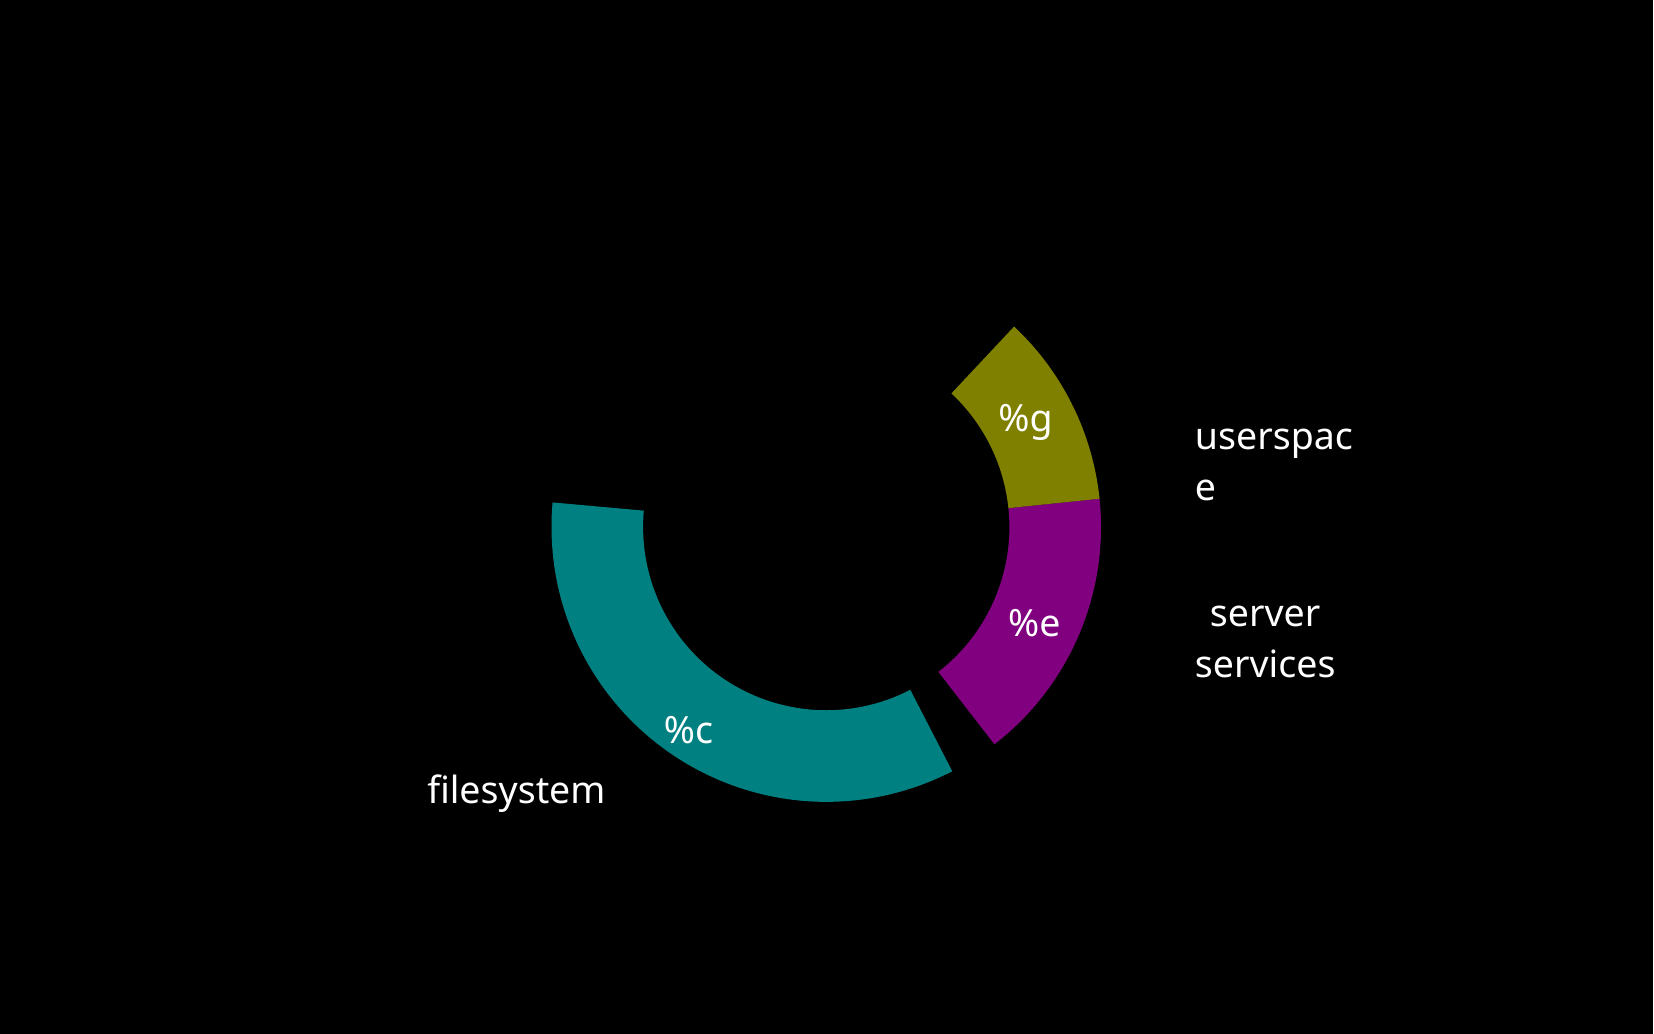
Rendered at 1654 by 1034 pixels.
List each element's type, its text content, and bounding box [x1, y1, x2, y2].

text_box %e [938, 499, 1102, 745]
text_box %g [951, 326, 1100, 509]
text_box server services [1180, 579, 1346, 673]
text_box filesystem [412, 756, 611, 811]
text_box userspace [1180, 402, 1379, 457]
text_box %c [551, 502, 953, 802]
